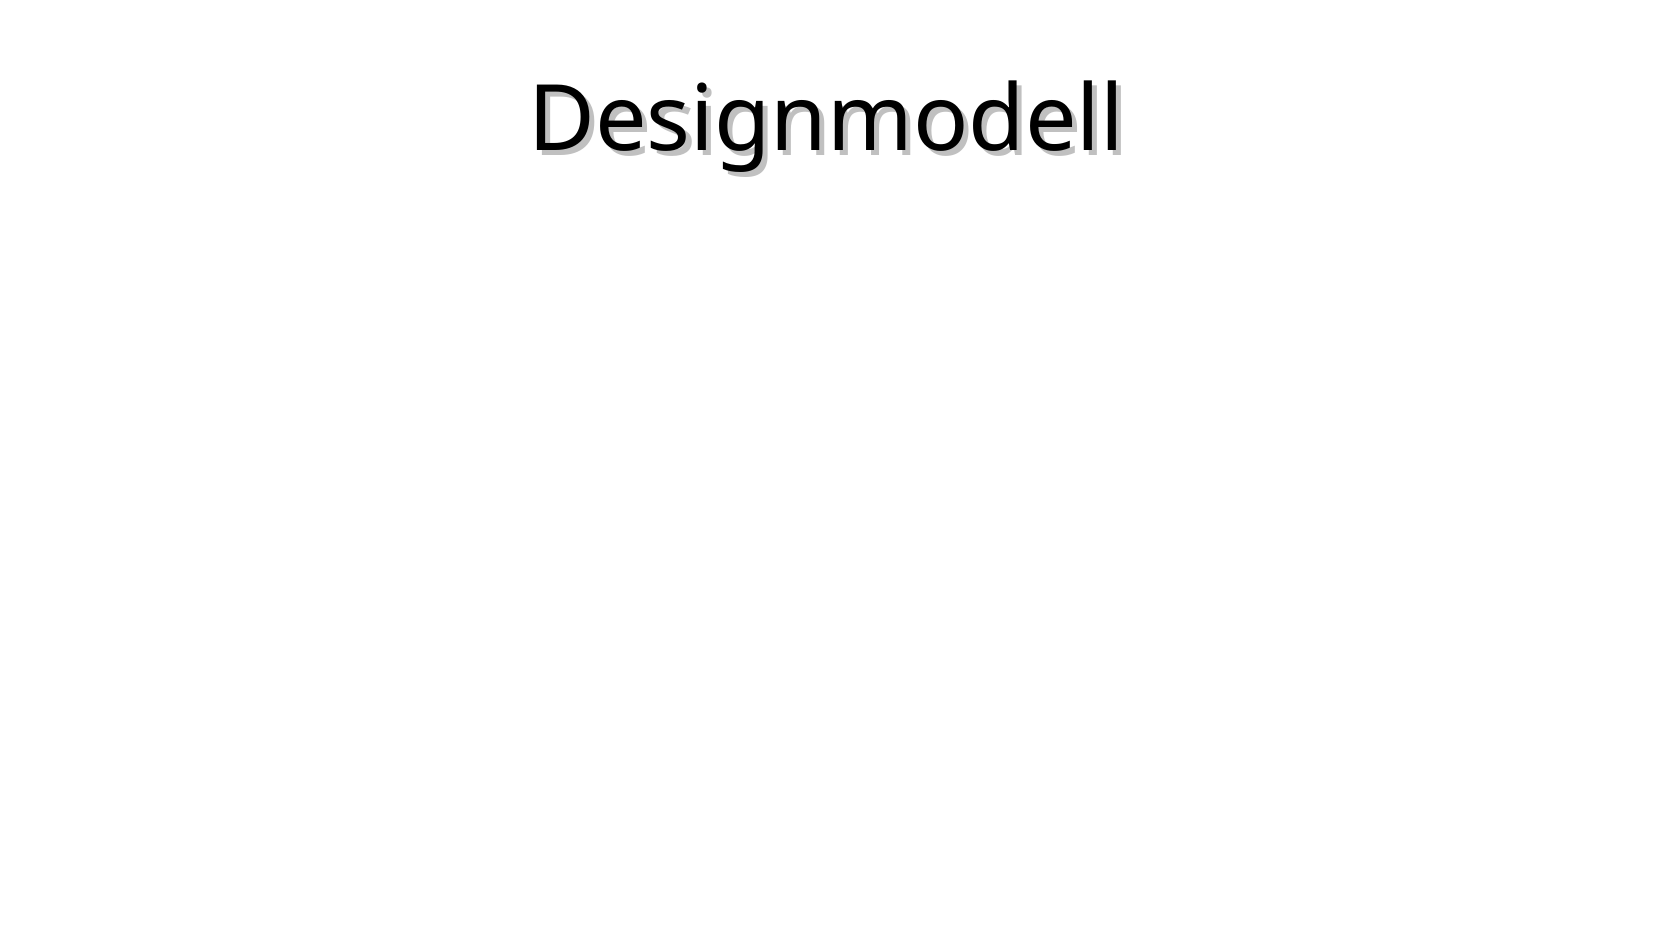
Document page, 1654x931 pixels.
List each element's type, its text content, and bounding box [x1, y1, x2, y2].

title Designmodell [82, 37, 1571, 193]
